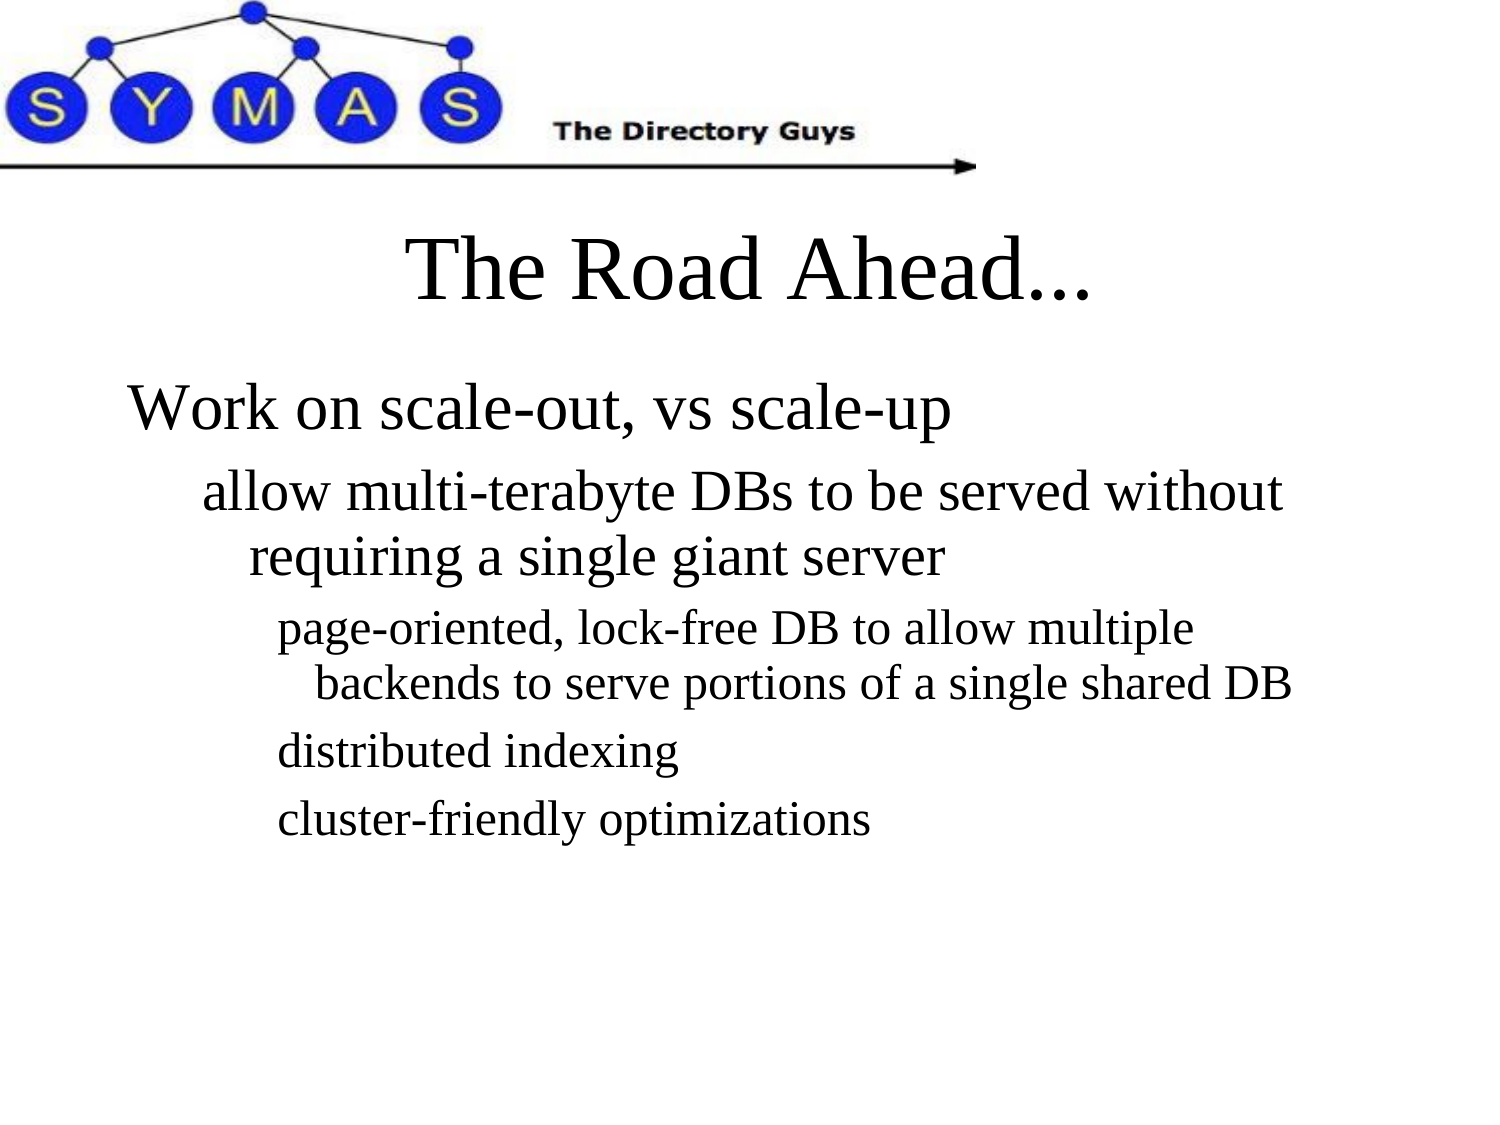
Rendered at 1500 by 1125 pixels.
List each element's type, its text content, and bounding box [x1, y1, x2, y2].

picture [0, 0, 976, 188]
title The Road Ahead... [112, 187, 1388, 351]
list Work on scale-out, vs scale-up allow multi-terabyte DBs to be served without requiring a single giant server page-oriented, lock-free DB to allow multiple backends to serve portions of a single shared DB distributed indexing cluster-friendly optimizations [112, 362, 1388, 1038]
